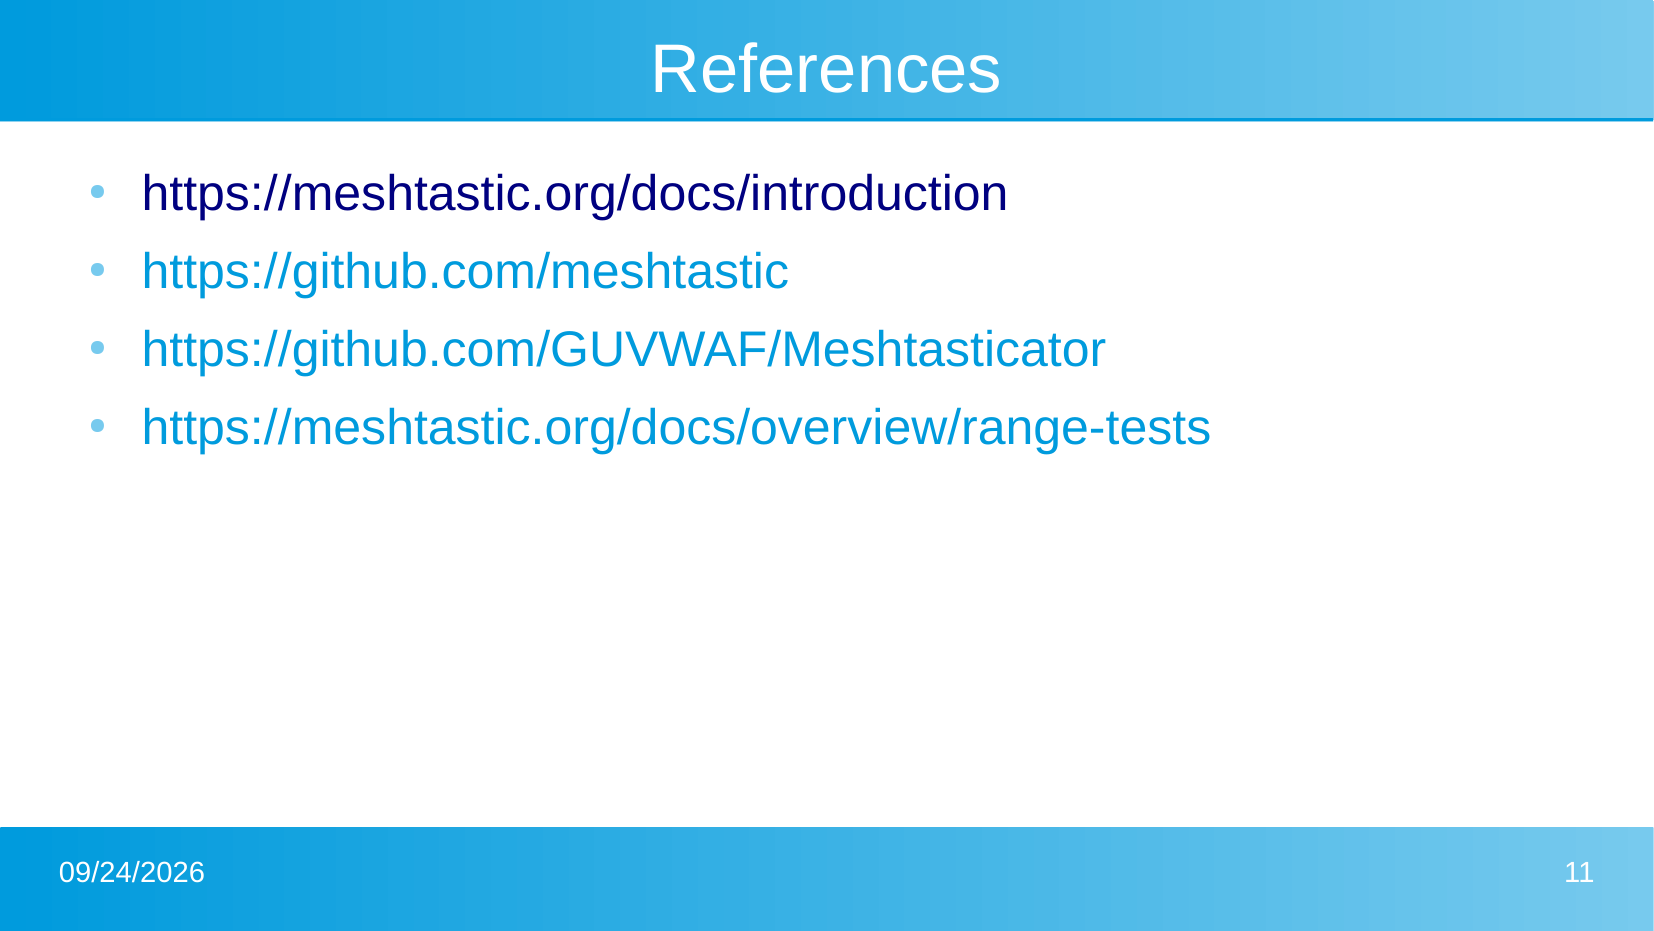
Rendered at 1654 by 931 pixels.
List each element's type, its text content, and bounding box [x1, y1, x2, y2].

list https://meshtastic.org/docs/introduction https://github.com/meshtastic https://github.com/GUVWAF/Meshtasticator https://meshtastic.org/docs/overview/range-tests [70, 165, 1607, 756]
title References [59, 29, 1595, 108]
